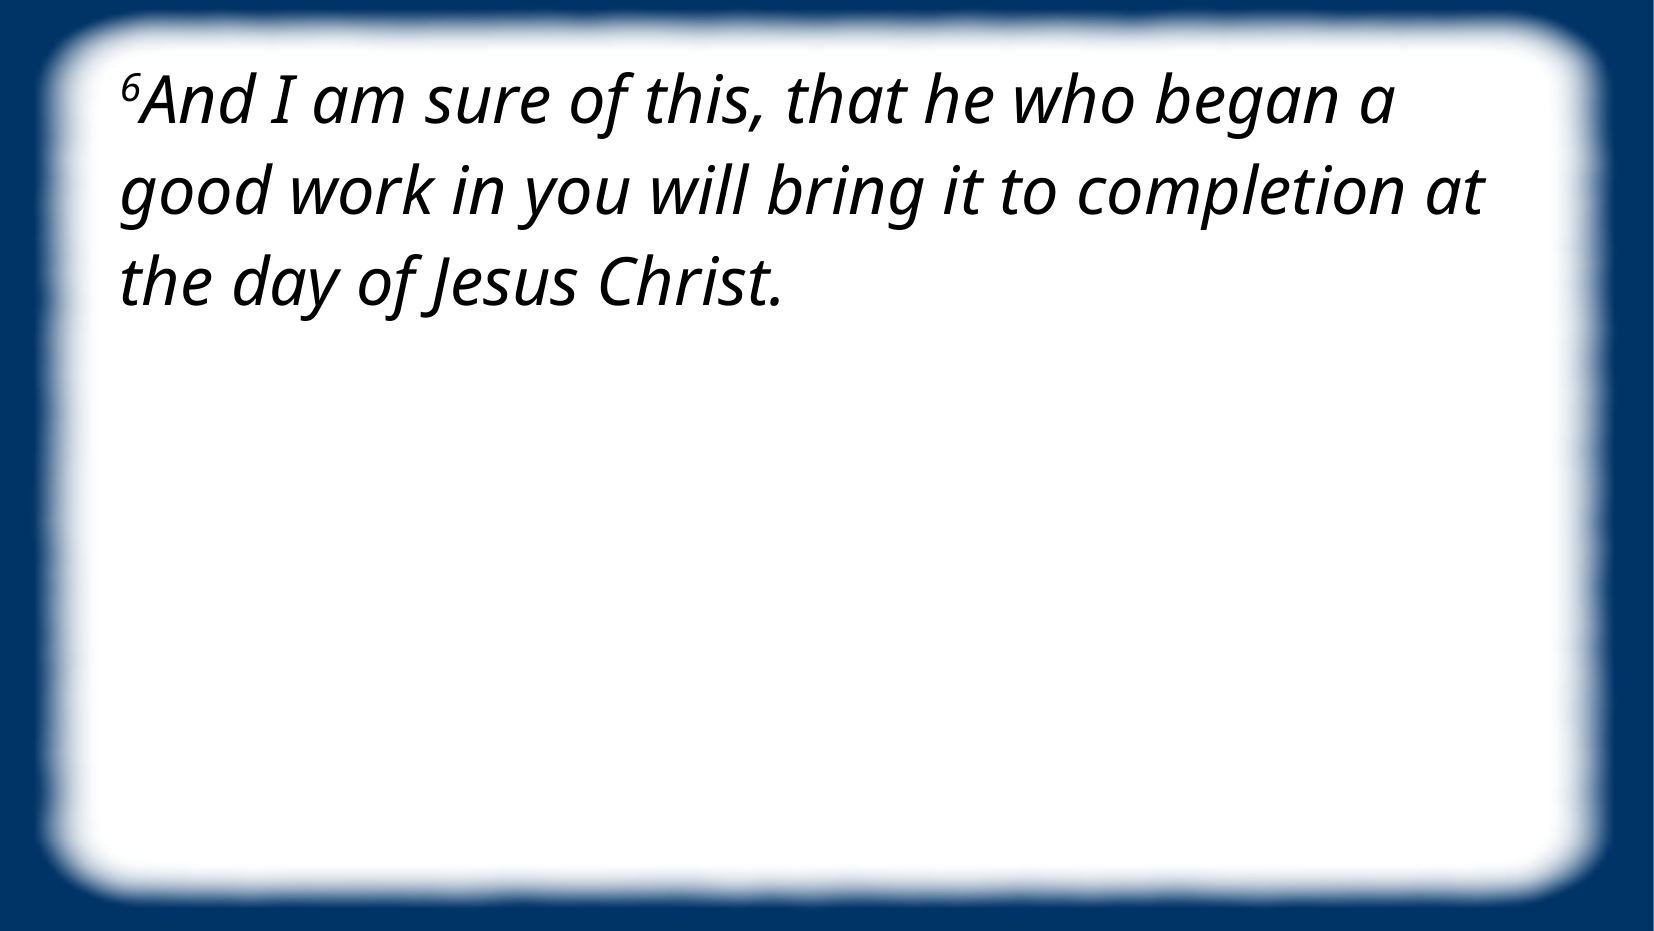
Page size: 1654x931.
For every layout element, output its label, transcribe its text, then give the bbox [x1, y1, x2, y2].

text_box 6And I am sure of this, that he who began a good work in you will bring it to completion at the day of Jesus Christ. [105, 45, 1546, 361]
picture [0, 0, 1654, 931]
